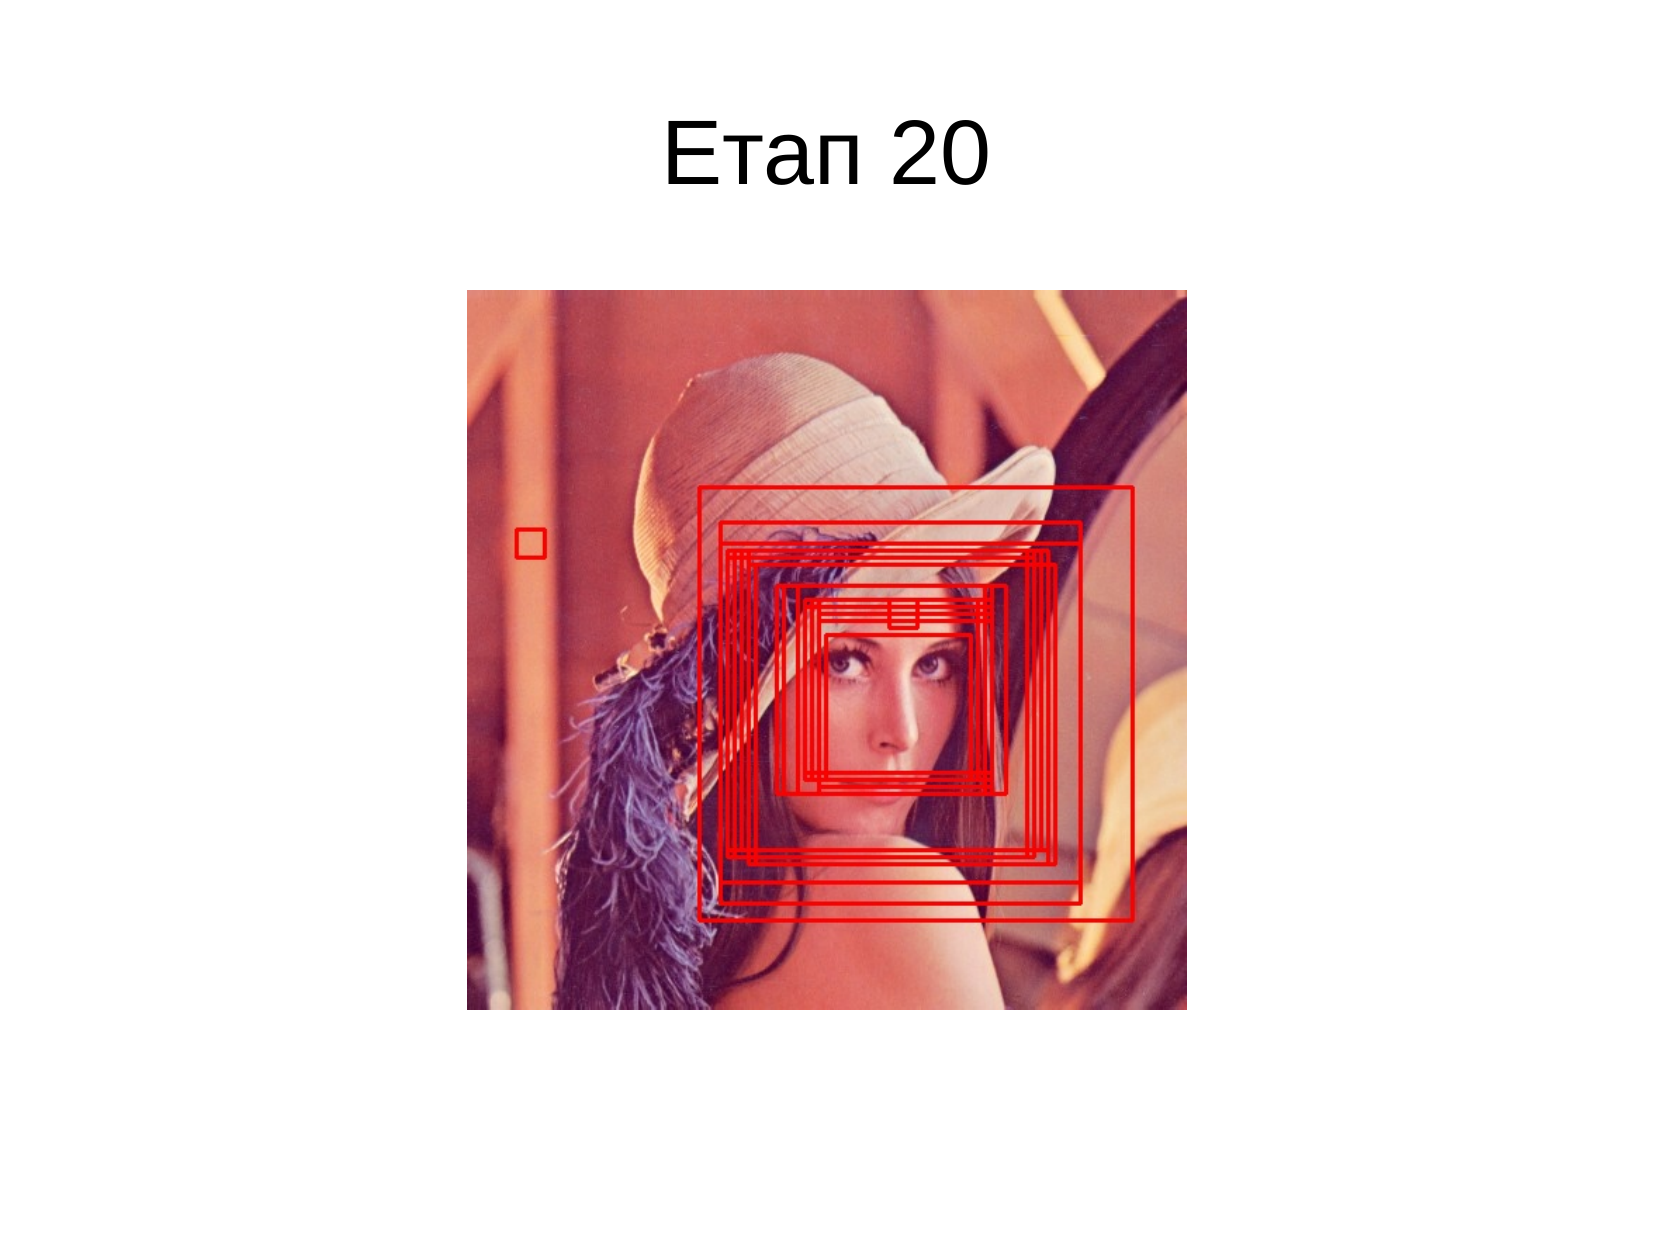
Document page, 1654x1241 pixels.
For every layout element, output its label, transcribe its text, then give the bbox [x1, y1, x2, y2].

picture [467, 290, 1187, 1010]
title Етап 20 [82, 49, 1571, 257]
